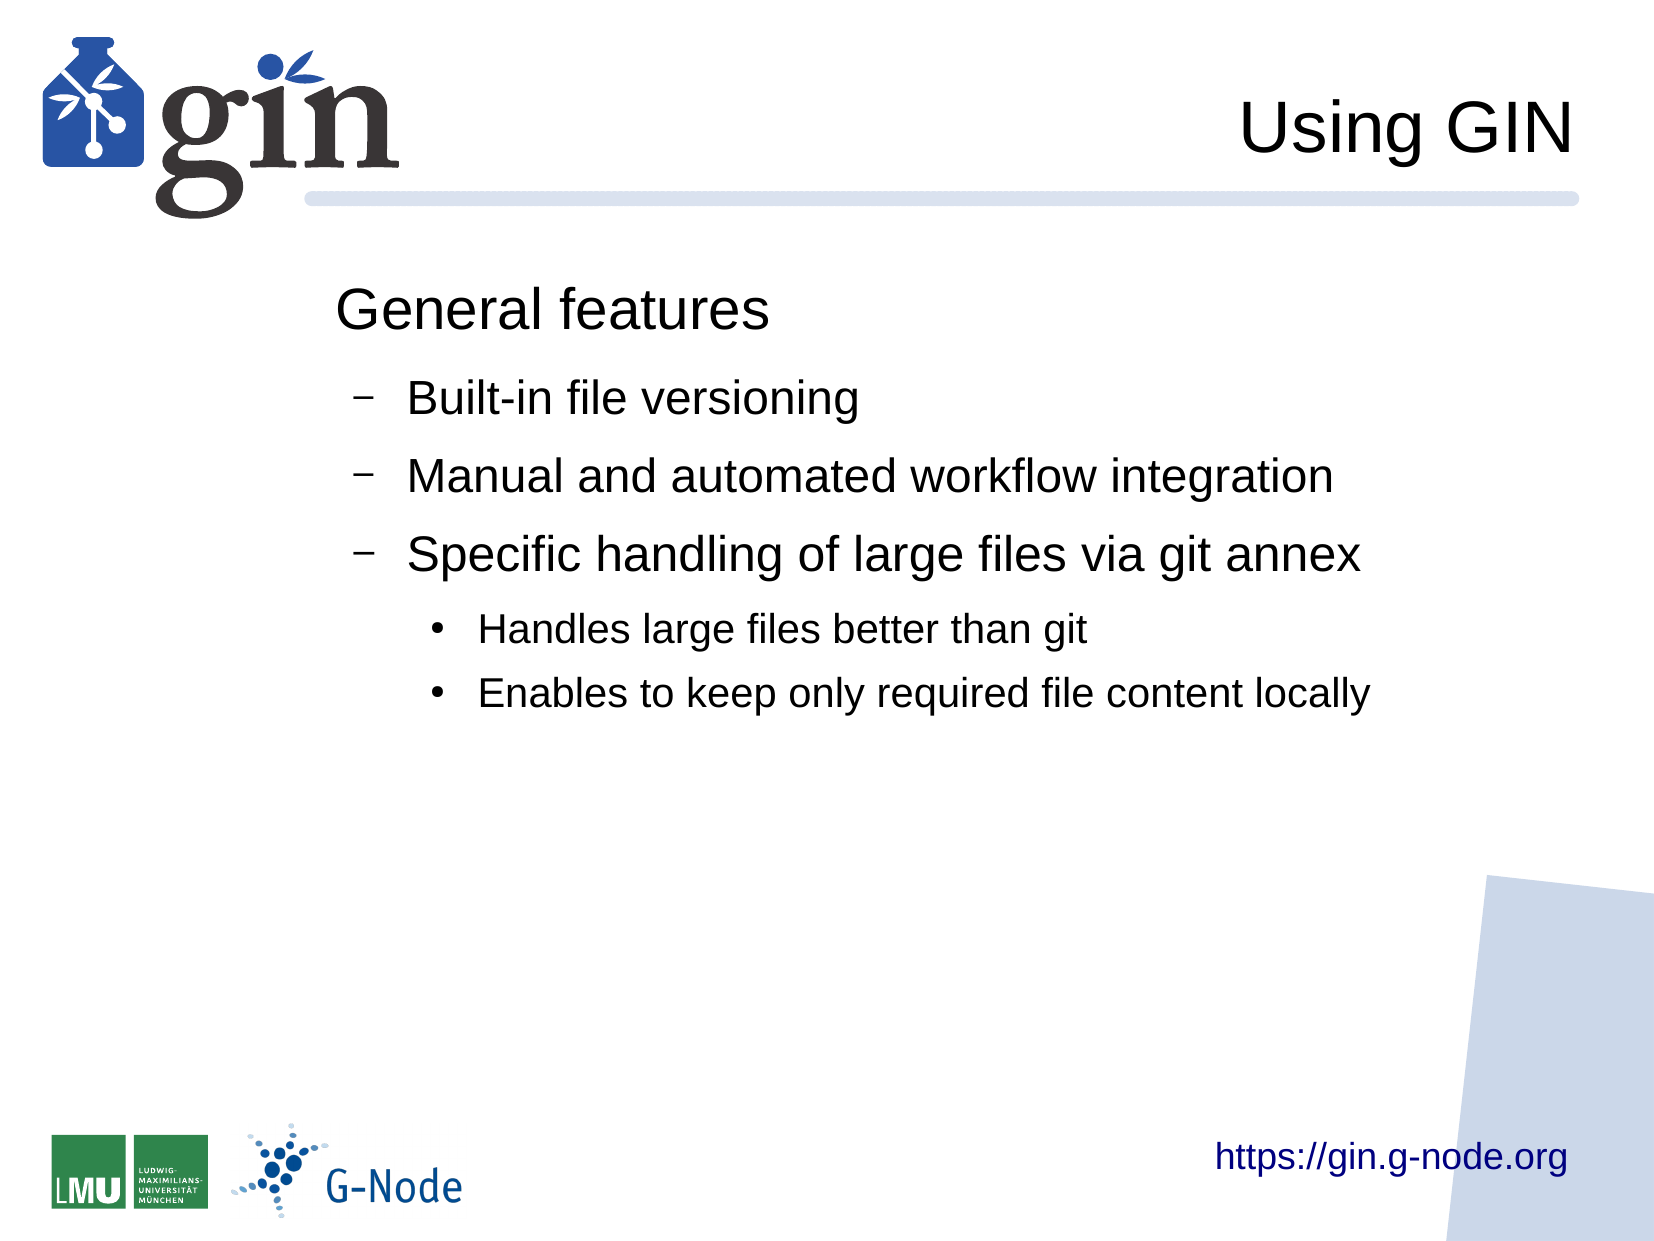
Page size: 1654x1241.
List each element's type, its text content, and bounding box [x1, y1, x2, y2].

picture [230, 1123, 467, 1219]
picture [33, 30, 409, 224]
list General features Built-in file versioning Manual and automated workflow integration Specific handling of large files via git annex Handles large files better than git Enables to keep only required file content locally [264, 277, 1408, 1066]
text_box https://gin.g-node.org [1200, 1128, 1625, 1186]
text_box Using GIN [87, 30, 1576, 226]
